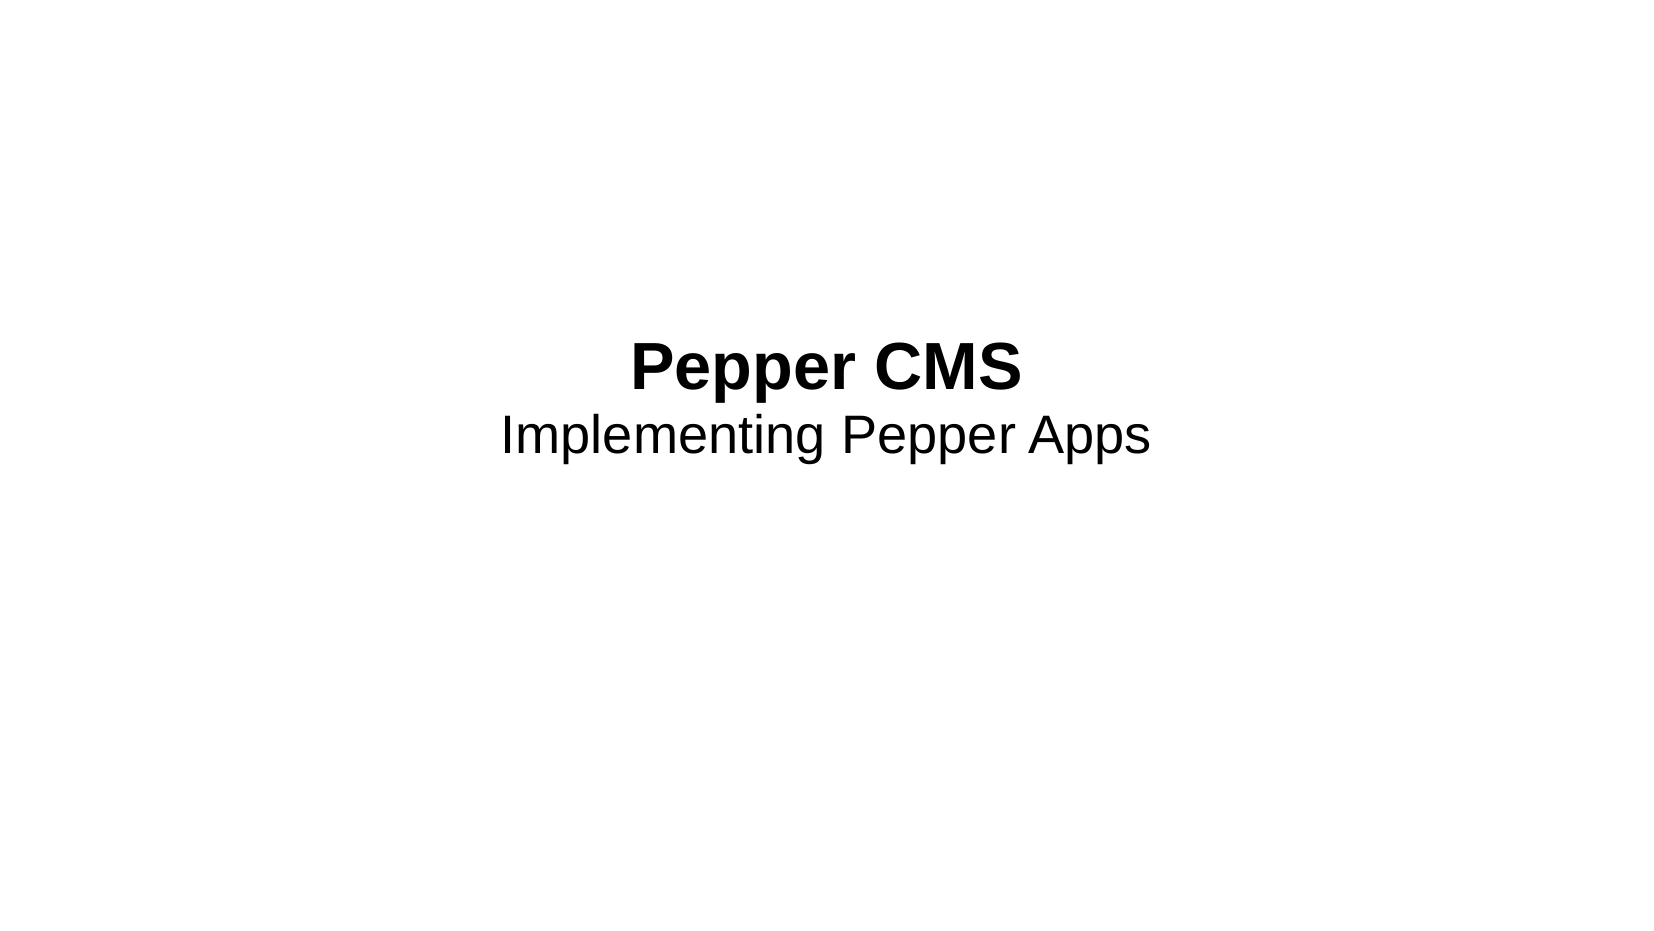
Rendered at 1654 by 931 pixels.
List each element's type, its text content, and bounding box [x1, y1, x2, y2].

subtitle Pepper CMS Implementing Pepper Apps [82, 37, 1571, 757]
